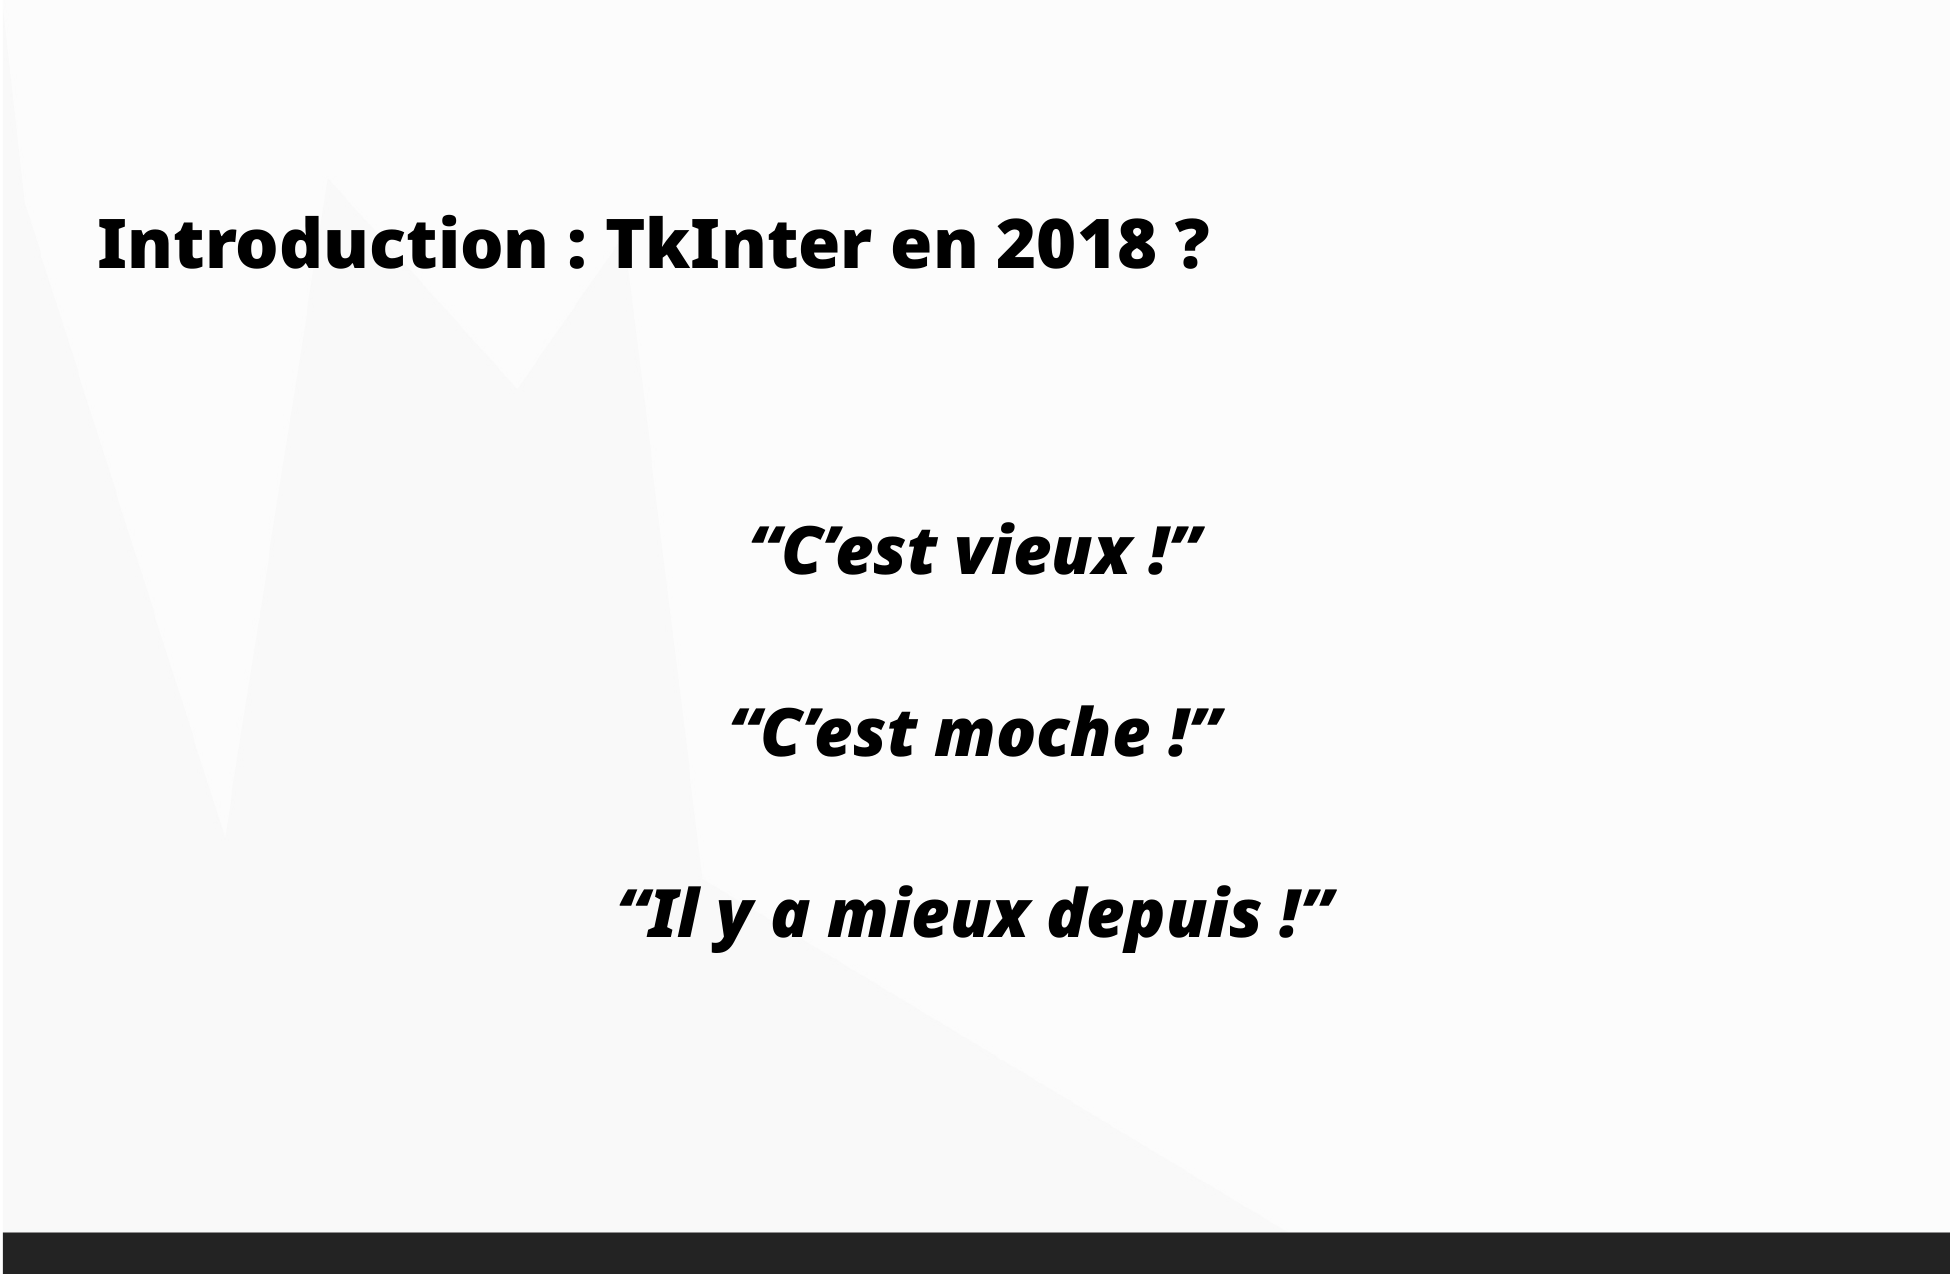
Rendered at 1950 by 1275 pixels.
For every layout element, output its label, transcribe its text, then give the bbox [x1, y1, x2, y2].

title Introduction : TkInter en 2018 ? [97, 135, 1853, 337]
subtitle “C’est vieux !” “C’est moche !” “Il y a mieux depuis !” [97, 337, 1853, 1123]
picture [2, 0, 1950, 1275]
